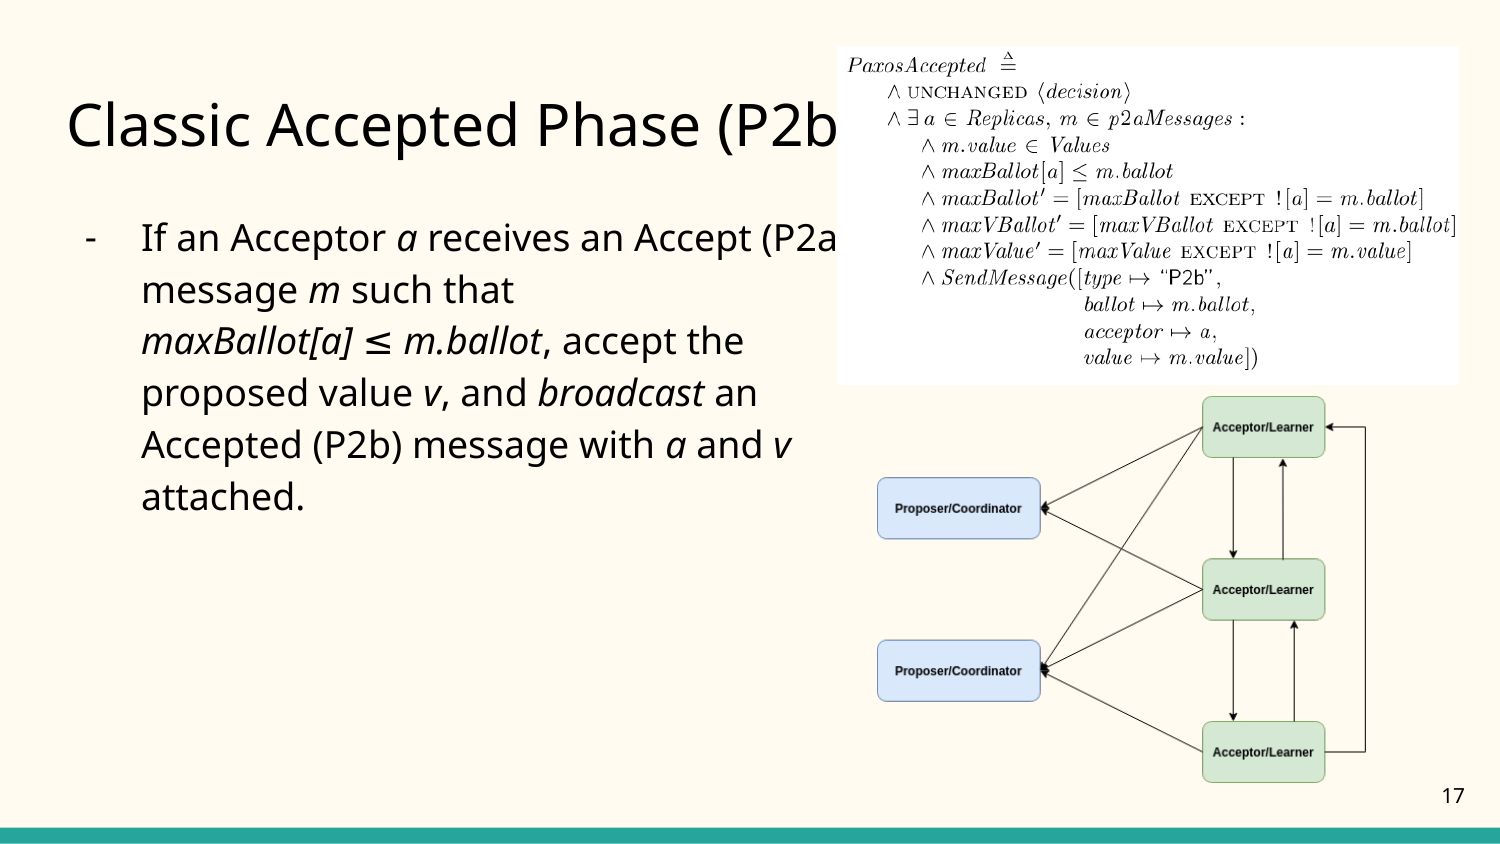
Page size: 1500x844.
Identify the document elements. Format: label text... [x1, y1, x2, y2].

list If an Acceptor a receives an Accept (P2a) message m such that maxBallot[a] ≤ m.ballot, accept the proposed value v, and broadcast an Accepted (P2b) message with a and v attached. [51, 192, 1449, 750]
slide_number <number> [1389, 764, 1480, 830]
picture [837, 46, 1459, 385]
title Classic Accepted Phase (P2b) [51, 72, 837, 174]
picture [877, 396, 1374, 784]
